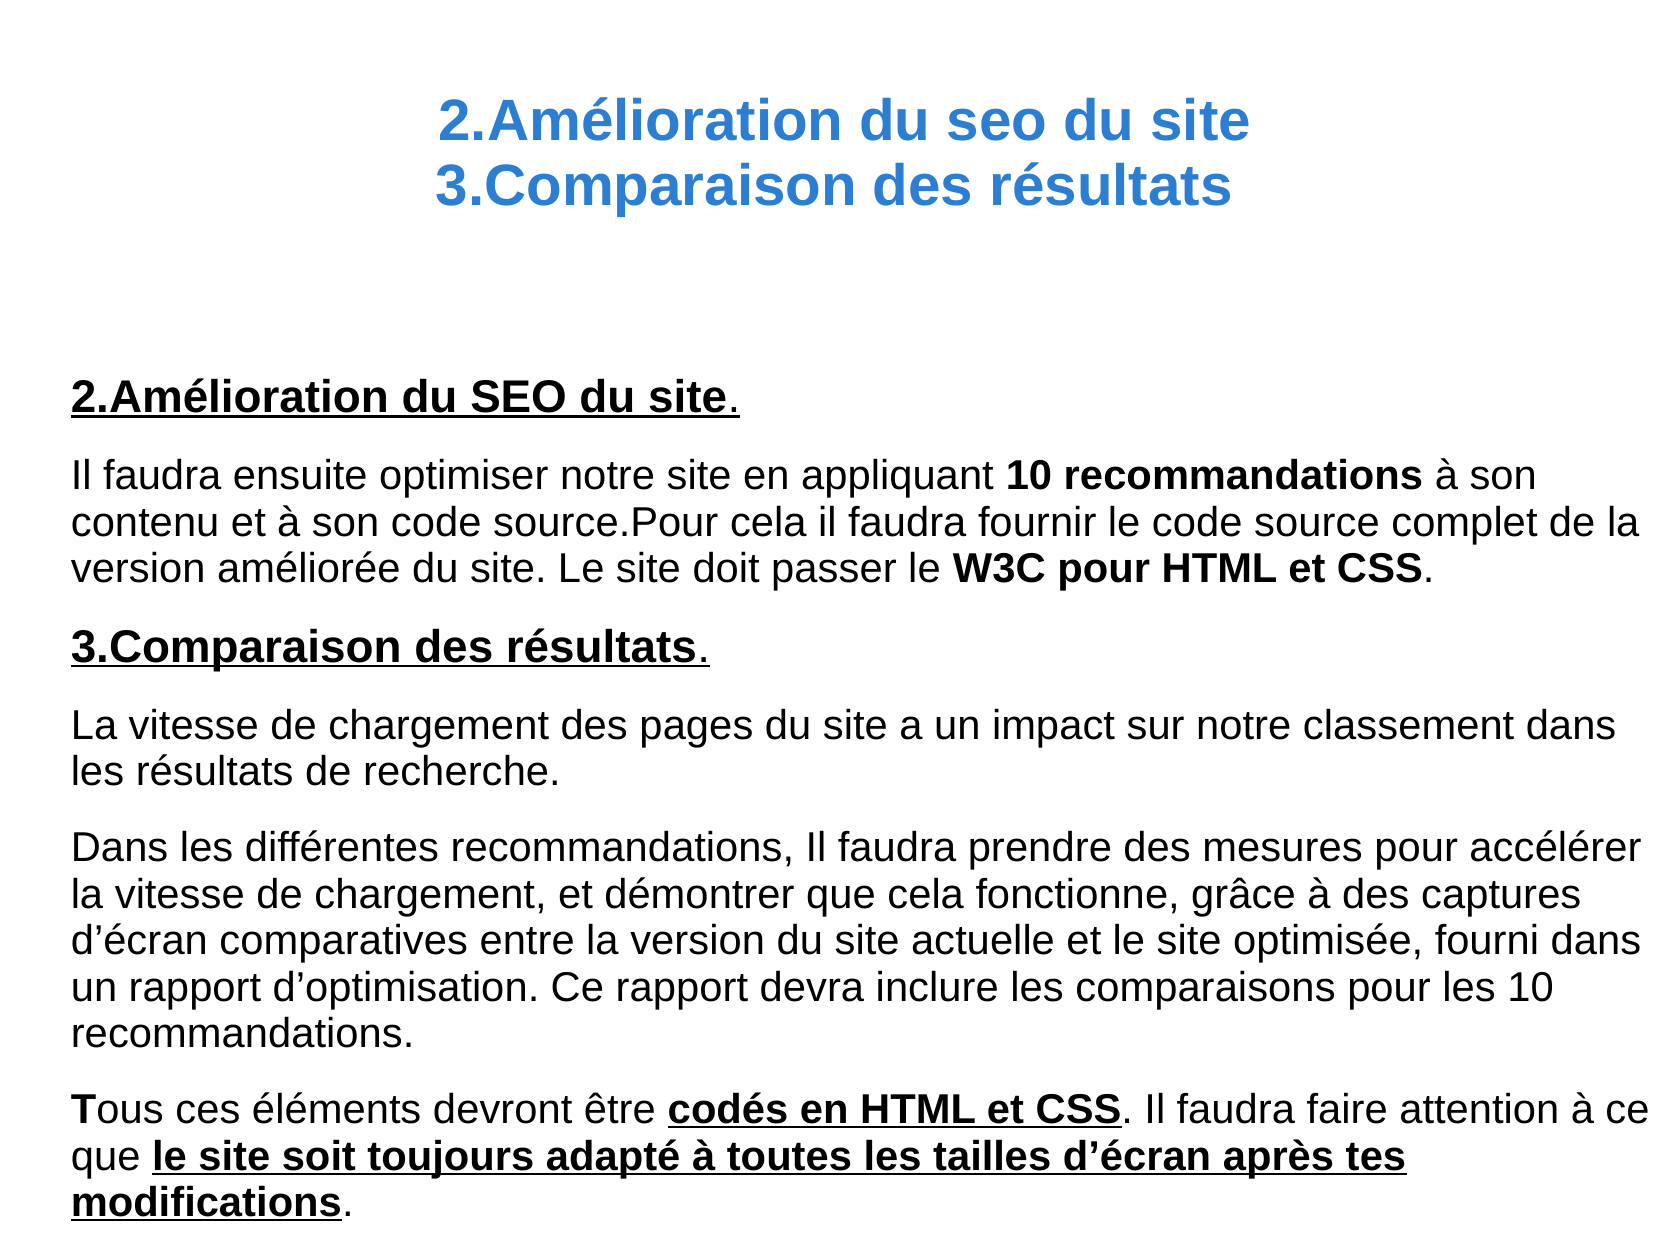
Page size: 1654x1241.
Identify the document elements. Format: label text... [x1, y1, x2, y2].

title 2.Amélioration du seo du site 3.Comparaison des résultats [82, 49, 1571, 257]
list 2.Amélioration du SEO du site. Il faudra ensuite optimiser notre site en appliquant 10 recommandations à son contenu et à son code source.Pour cela il faudra fournir le code source complet de la version améliorée du site. Le site doit passer le W3C pour HTML et CSS. 3.Comparaison des résultats. La vitesse de chargement des pages du site a un impact sur notre classement dans les résultats de recherche. Dans les différentes recommandations, Il faudra prendre des mesures pour accélérer la vitesse de chargement, et démontrer que cela fonctionne, grâce à des captures d’écran comparatives entre la version du site actuelle et le site optimisée, fourni dans un rapport d’optimisation. Ce rapport devra inclure les comparaisons pour les 10 recommandations. Tous ces éléments devront être codés en HTML et CSS. Il faudra faire attention à ce que le site soit toujours adapté à toutes les tailles d’écran après tes modifications. [0, 290, 1654, 1224]
